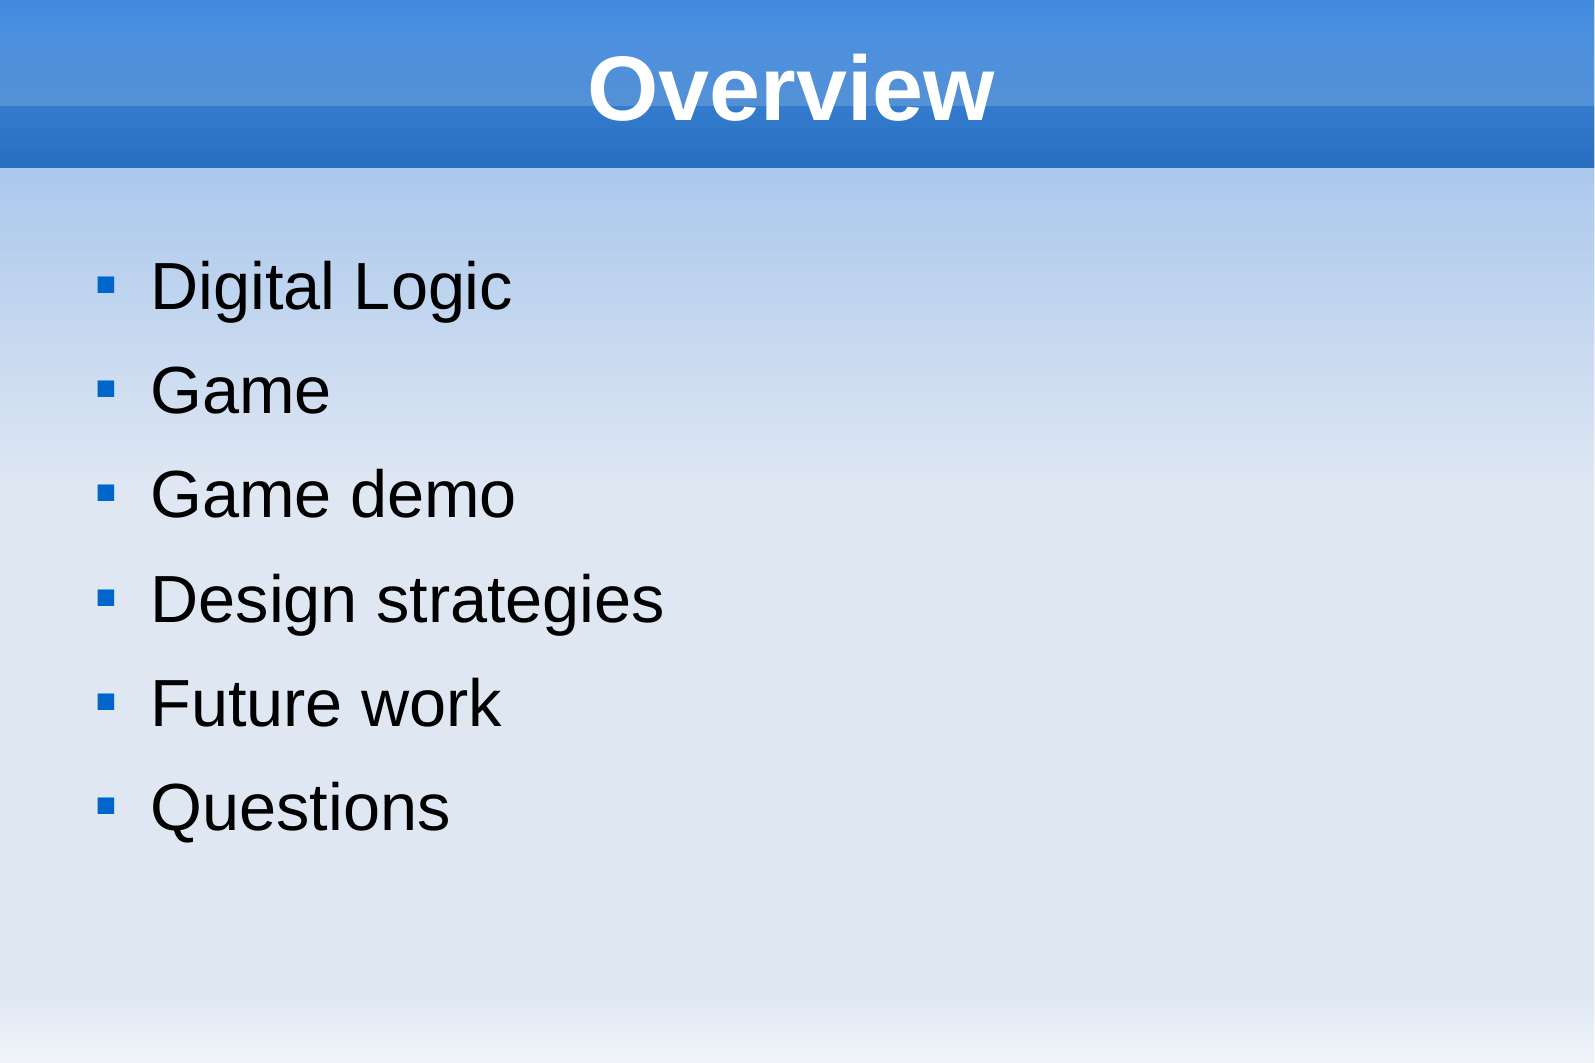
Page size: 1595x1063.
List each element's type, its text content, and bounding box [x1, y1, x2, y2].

picture [0, 0, 1595, 1063]
title Overview [74, 7, 1510, 171]
list Digital Logic Game Game demo Design strategies Future work Questions [79, 248, 1515, 936]
